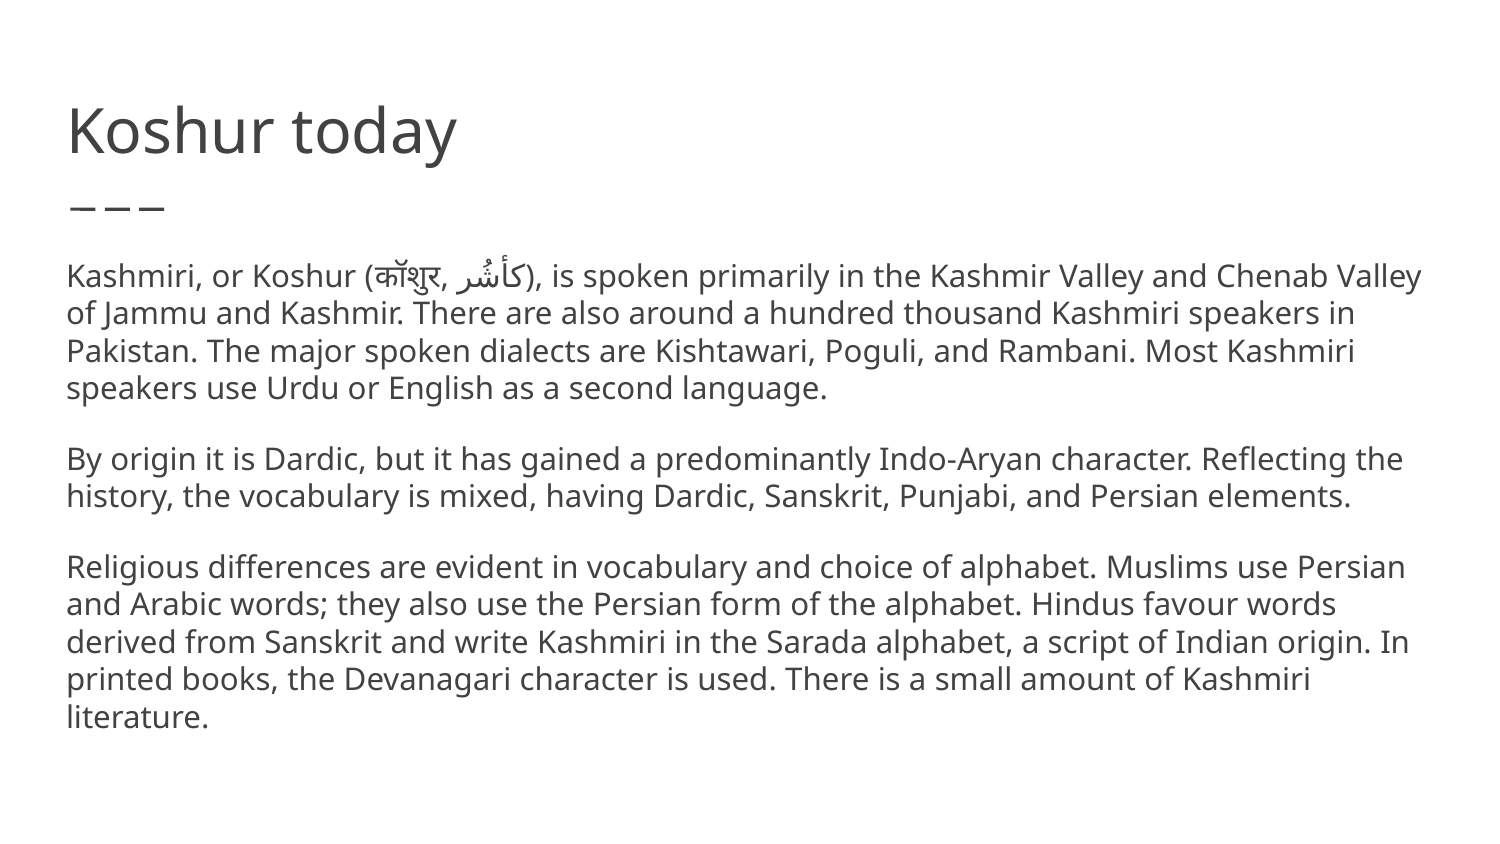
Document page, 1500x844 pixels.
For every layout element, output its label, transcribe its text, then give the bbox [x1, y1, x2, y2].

list Kashmiri, or Koshur (कॉशुर, کأشُر‬), is spoken primarily in the Kashmir Valley and Chenab Valley of Jammu and Kashmir. There are also around a hundred thousand Kashmiri speakers in Pakistan. The major spoken dialects are Kishtawari, Poguli, and Rambani. Most Kashmiri speakers use Urdu or English as a second language. By origin it is Dardic, but it has gained a predominantly Indo-Aryan character. Reflecting the history, the vocabulary is mixed, having Dardic, Sanskrit, Punjabi, and Persian elements. Religious differences are evident in vocabulary and choice of alphabet. Muslims use Persian and Arabic words; they also use the Persian form of the alphabet. Hindus favour words derived from Sanskrit and write Kashmiri in the Sarada alphabet, a script of Indian origin. In printed books, the Devanagari character is used. There is a small amount of Kashmiri literature. [51, 240, 1449, 750]
title Koshur today [51, 61, 1449, 182]
